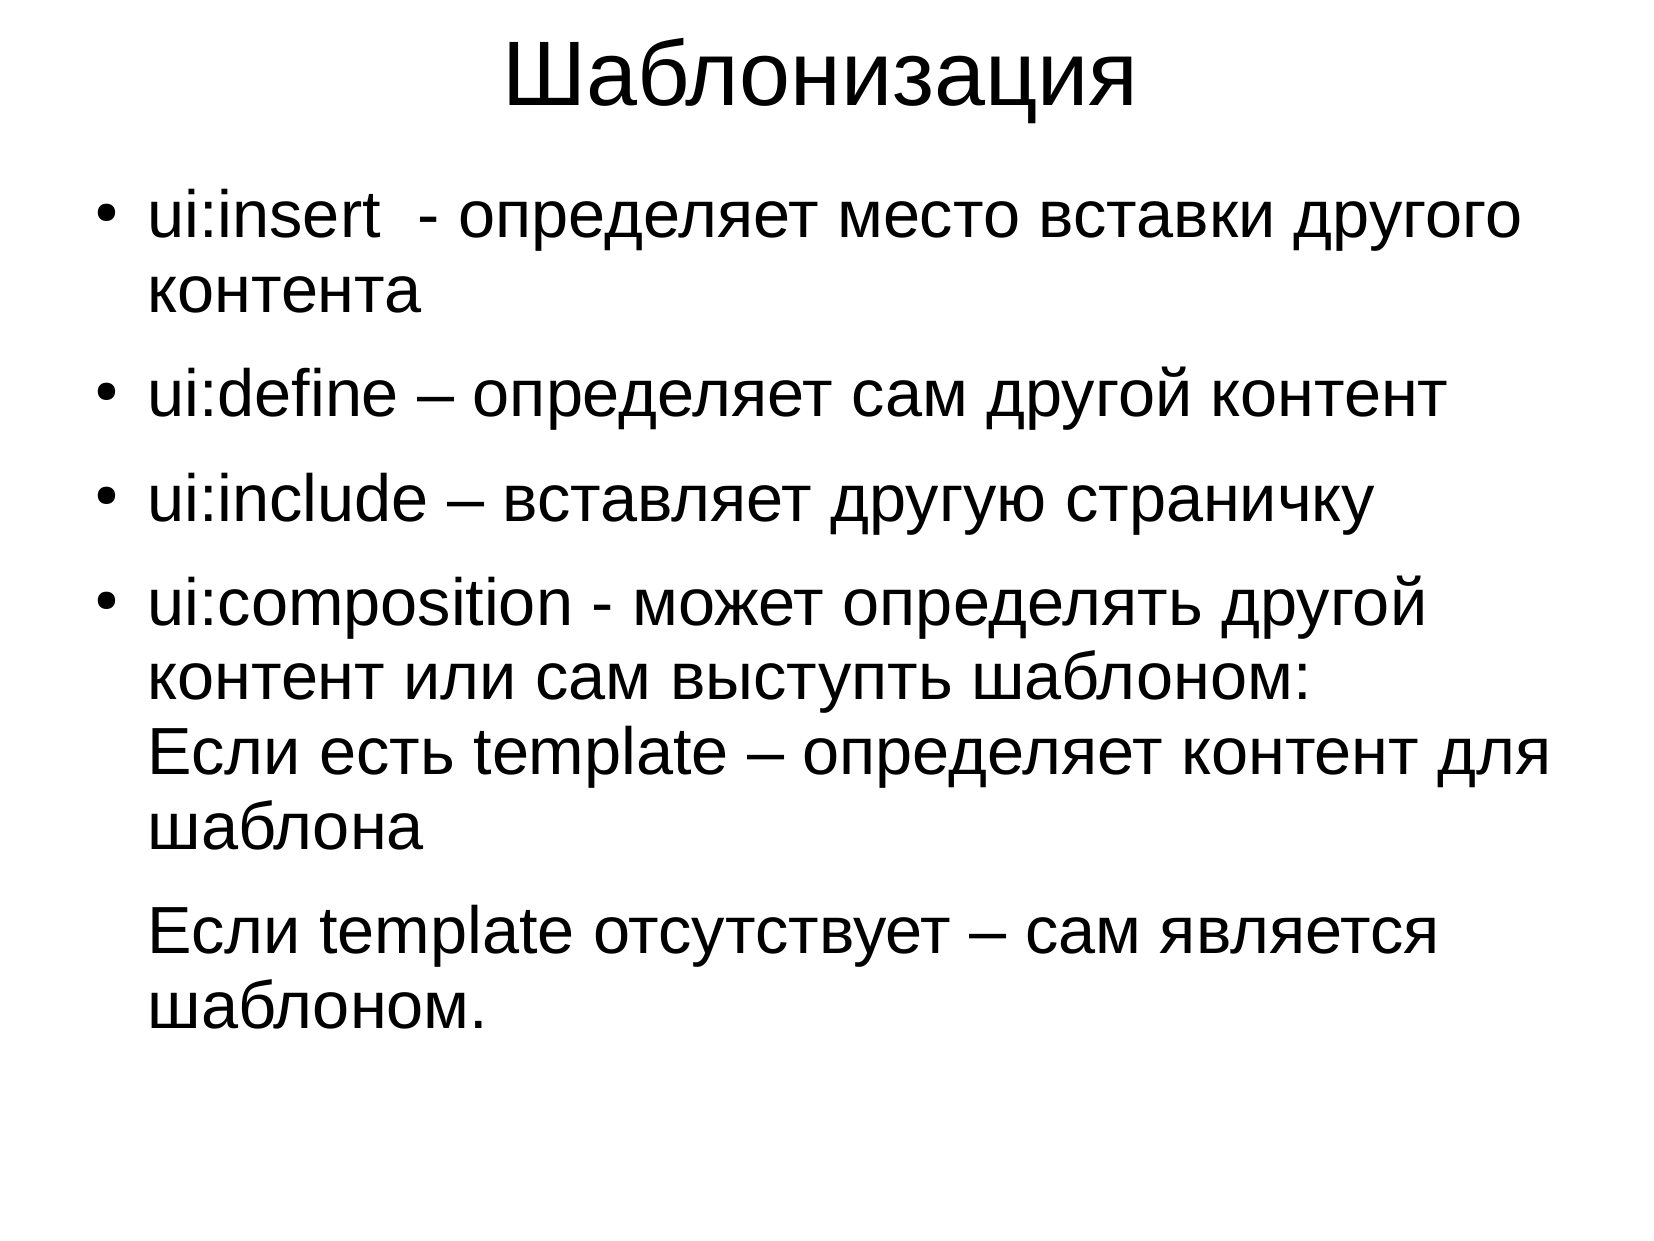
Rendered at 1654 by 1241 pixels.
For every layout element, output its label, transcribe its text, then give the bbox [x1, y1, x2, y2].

list ui:insert - определяет место вставки другого контента ui:define – определяет сам другой контент ui:include – вставляет другую страничку ui:composition - может определять другой контент или сам выступть шаблоном: Если есть template – определяет контент для шаблона Если template отсутствует – сам является шаблоном. [76, 177, 1565, 1043]
title Шаблонизация [76, 0, 1565, 177]
